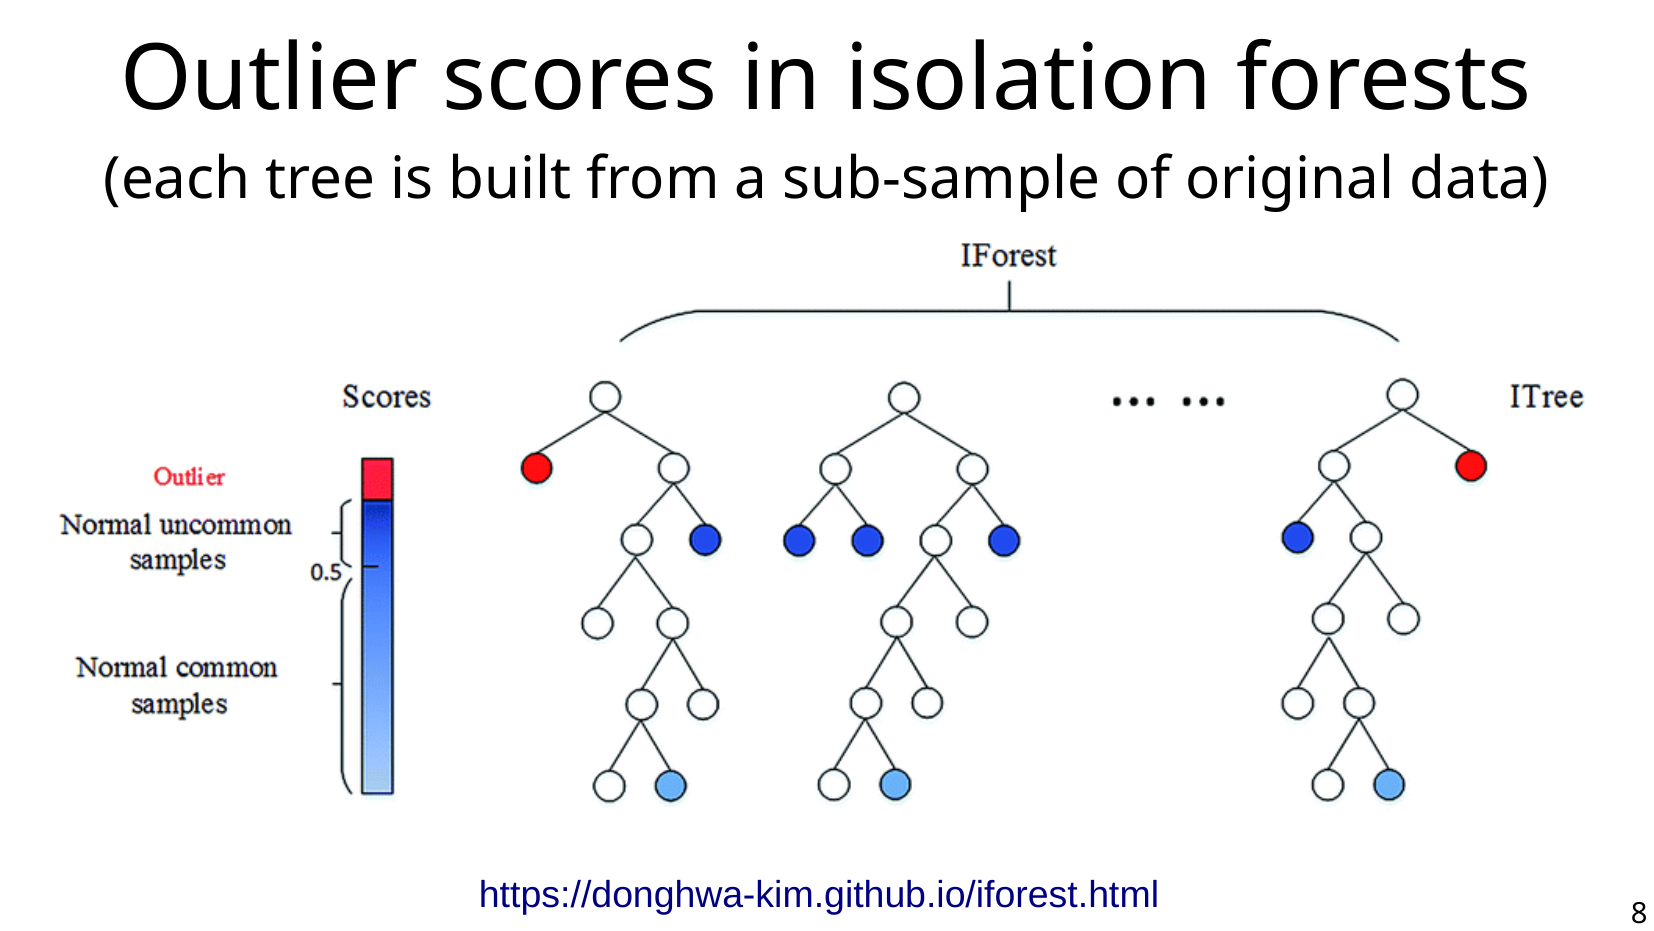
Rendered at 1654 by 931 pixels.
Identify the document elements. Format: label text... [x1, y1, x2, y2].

title Outlier scores in isolation forests (each tree is built from a sub-sample of original data) [82, 1, 1571, 226]
picture [55, 239, 1589, 816]
text_box https://donghwa-kim.github.io/iforest.html [464, 866, 1175, 924]
